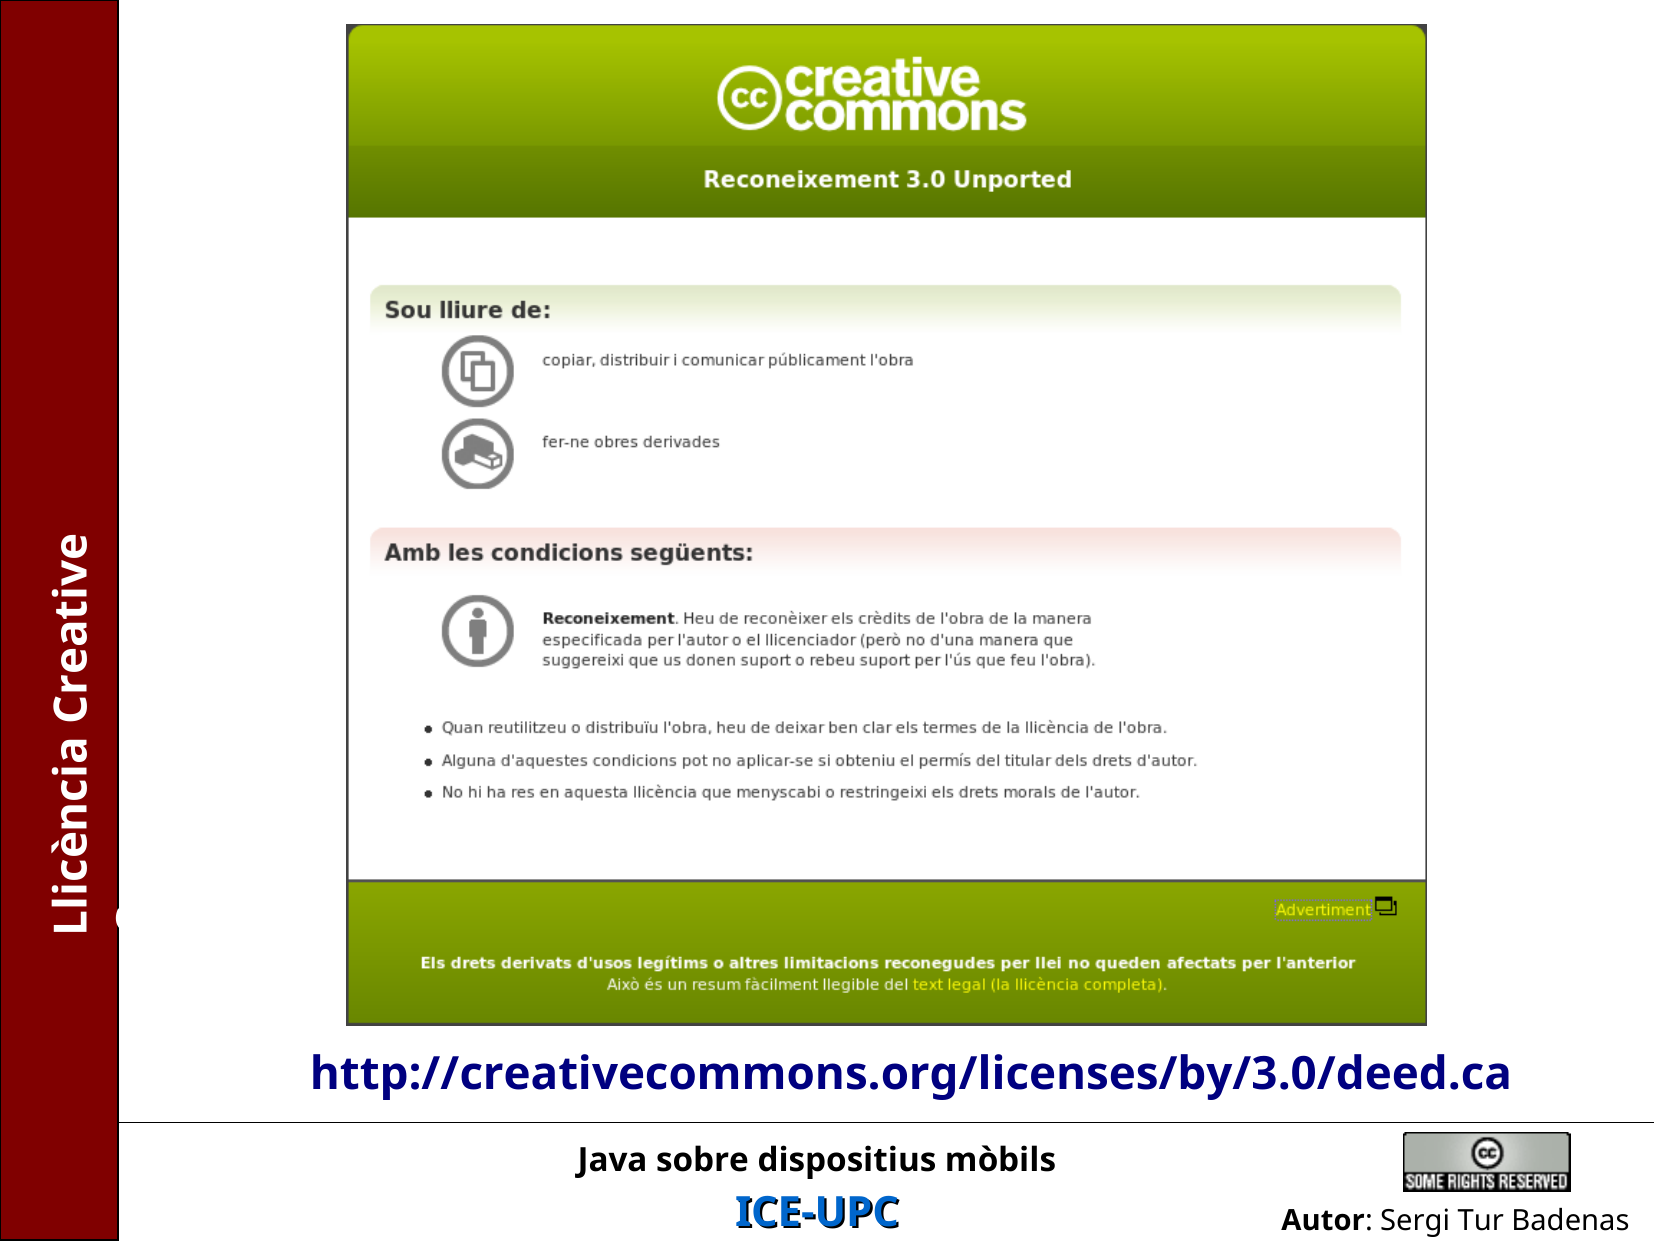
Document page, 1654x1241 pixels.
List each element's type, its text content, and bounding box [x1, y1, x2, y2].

text_box http://creativecommons.org/licenses/by/3.0/deed.ca [295, 1033, 1580, 1104]
picture [1403, 1132, 1571, 1192]
picture [346, 24, 1427, 1026]
